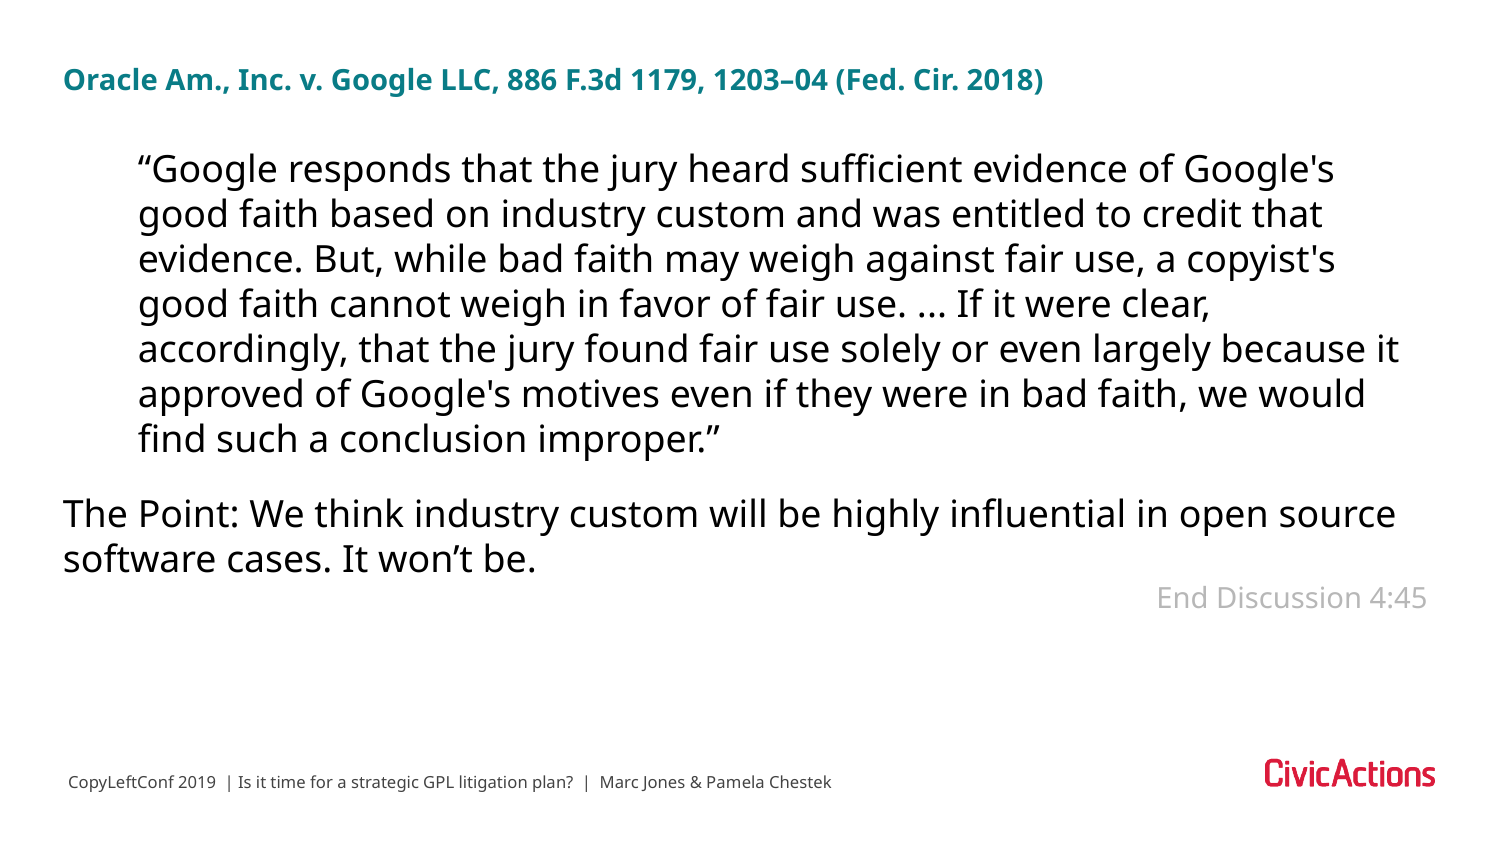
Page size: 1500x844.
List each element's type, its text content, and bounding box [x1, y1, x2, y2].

picture [1265, 758, 1435, 787]
text_box CopyLeftConf 2019 | Is it time for a strategic GPL litigation plan? | Marc Jones & Pamela Chestek [53, 757, 1235, 796]
list “Google responds that the jury heard sufficient evidence of Google's good faith based on industry custom and was entitled to credit that evidence. But, while bad faith may weigh against fair use, a copyist's good faith cannot weigh in favor of fair use. ... If it were clear, accordingly, that the jury found fair use solely or even largely because it approved of Google's motives even if they were in bad faith, we would find such a conclusion improper.” The Point: We think industry custom will be highly influential in open source software cases. It won’t be. End Discussion 4:45 [53, 136, 1438, 758]
title Oracle Am., Inc. v. Google LLC, 886 F.3d 1179, 1203–04 (Fed. Cir. 2018) [53, 51, 1438, 136]
